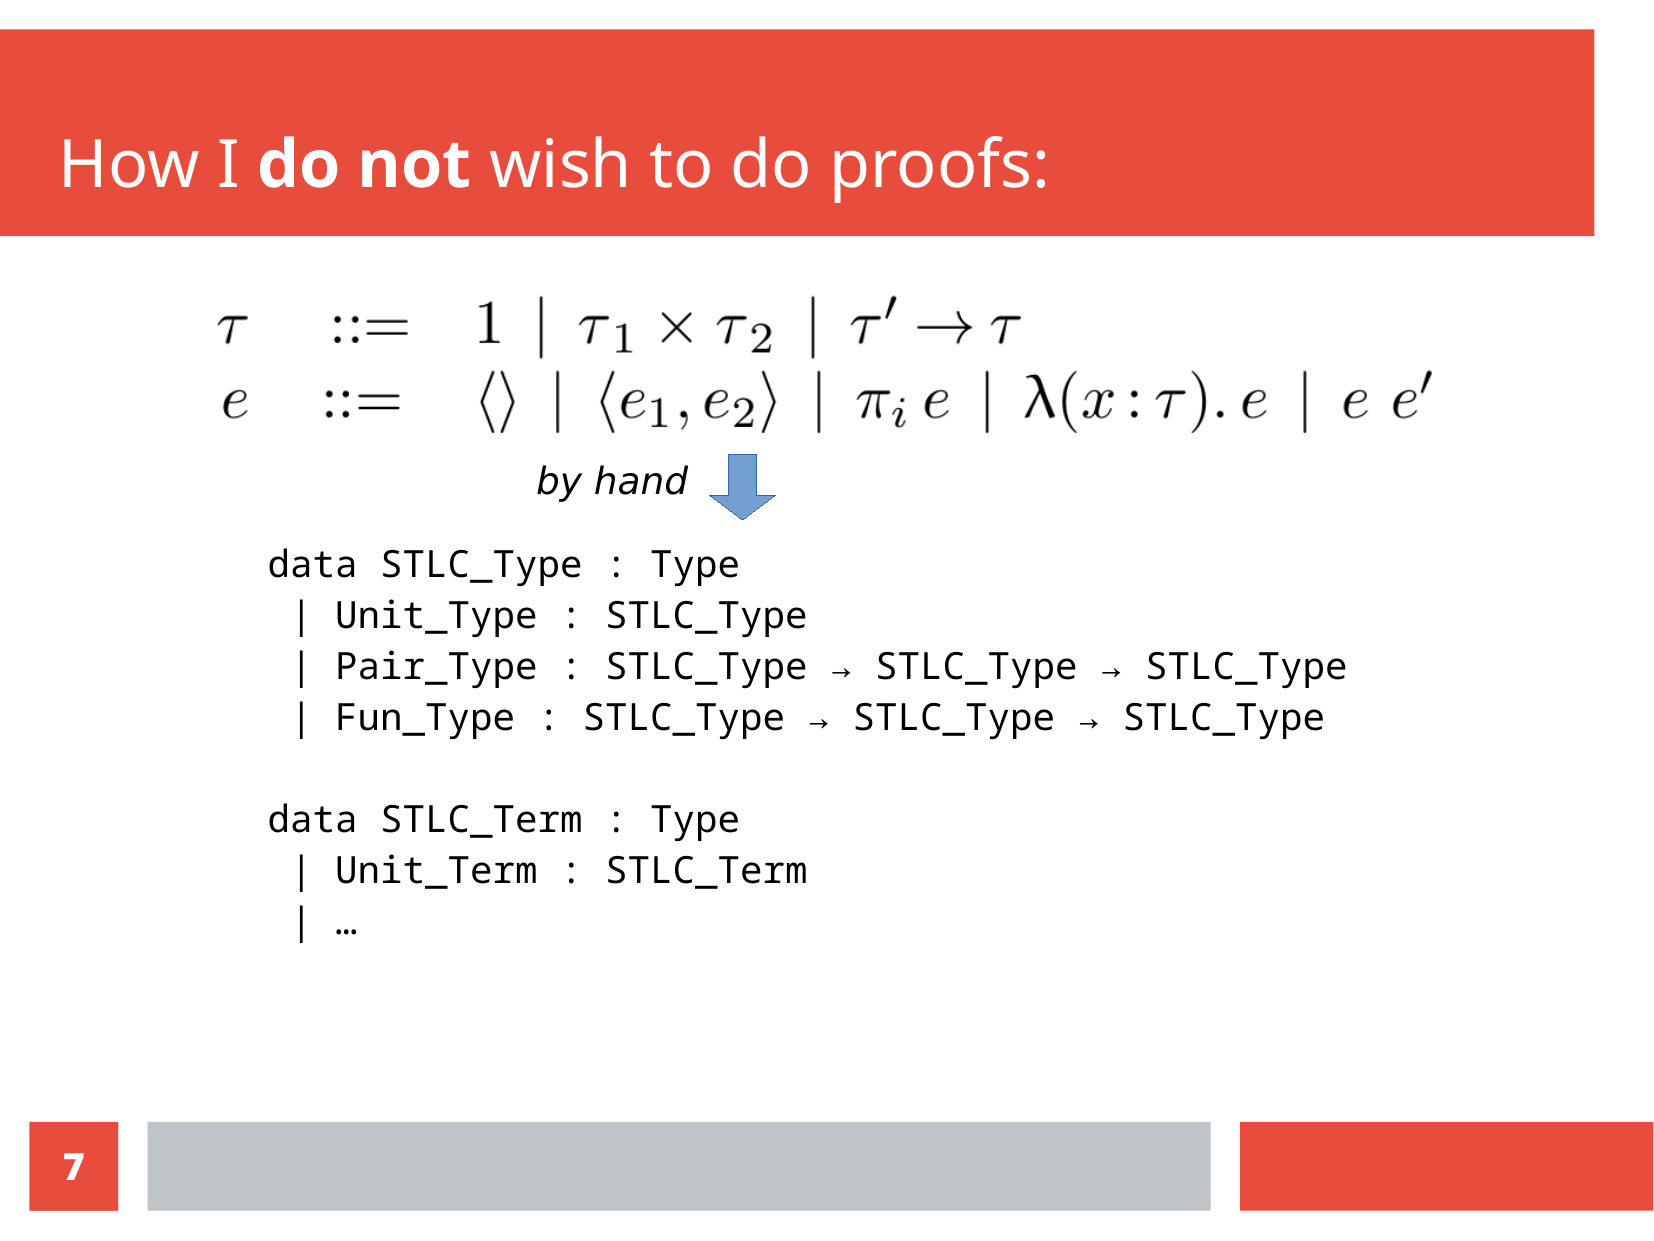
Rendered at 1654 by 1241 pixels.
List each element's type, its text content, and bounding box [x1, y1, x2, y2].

title How I do not wish to do proofs: [59, 59, 1595, 207]
text_box data STLC_Type : Type | Unit_Type : STLC_Type | Pair_Type : STLC_Type → STLC_Type → STLC_Type | Fun_Type : STLC_Type → STLC_Type → STLC_Type data STLC_Term : Type | Unit_Term : STLC_Term | … [252, 530, 1381, 943]
picture [209, 291, 1440, 446]
text_box [736, 454, 776, 520]
text_box by hand [521, 452, 736, 519]
